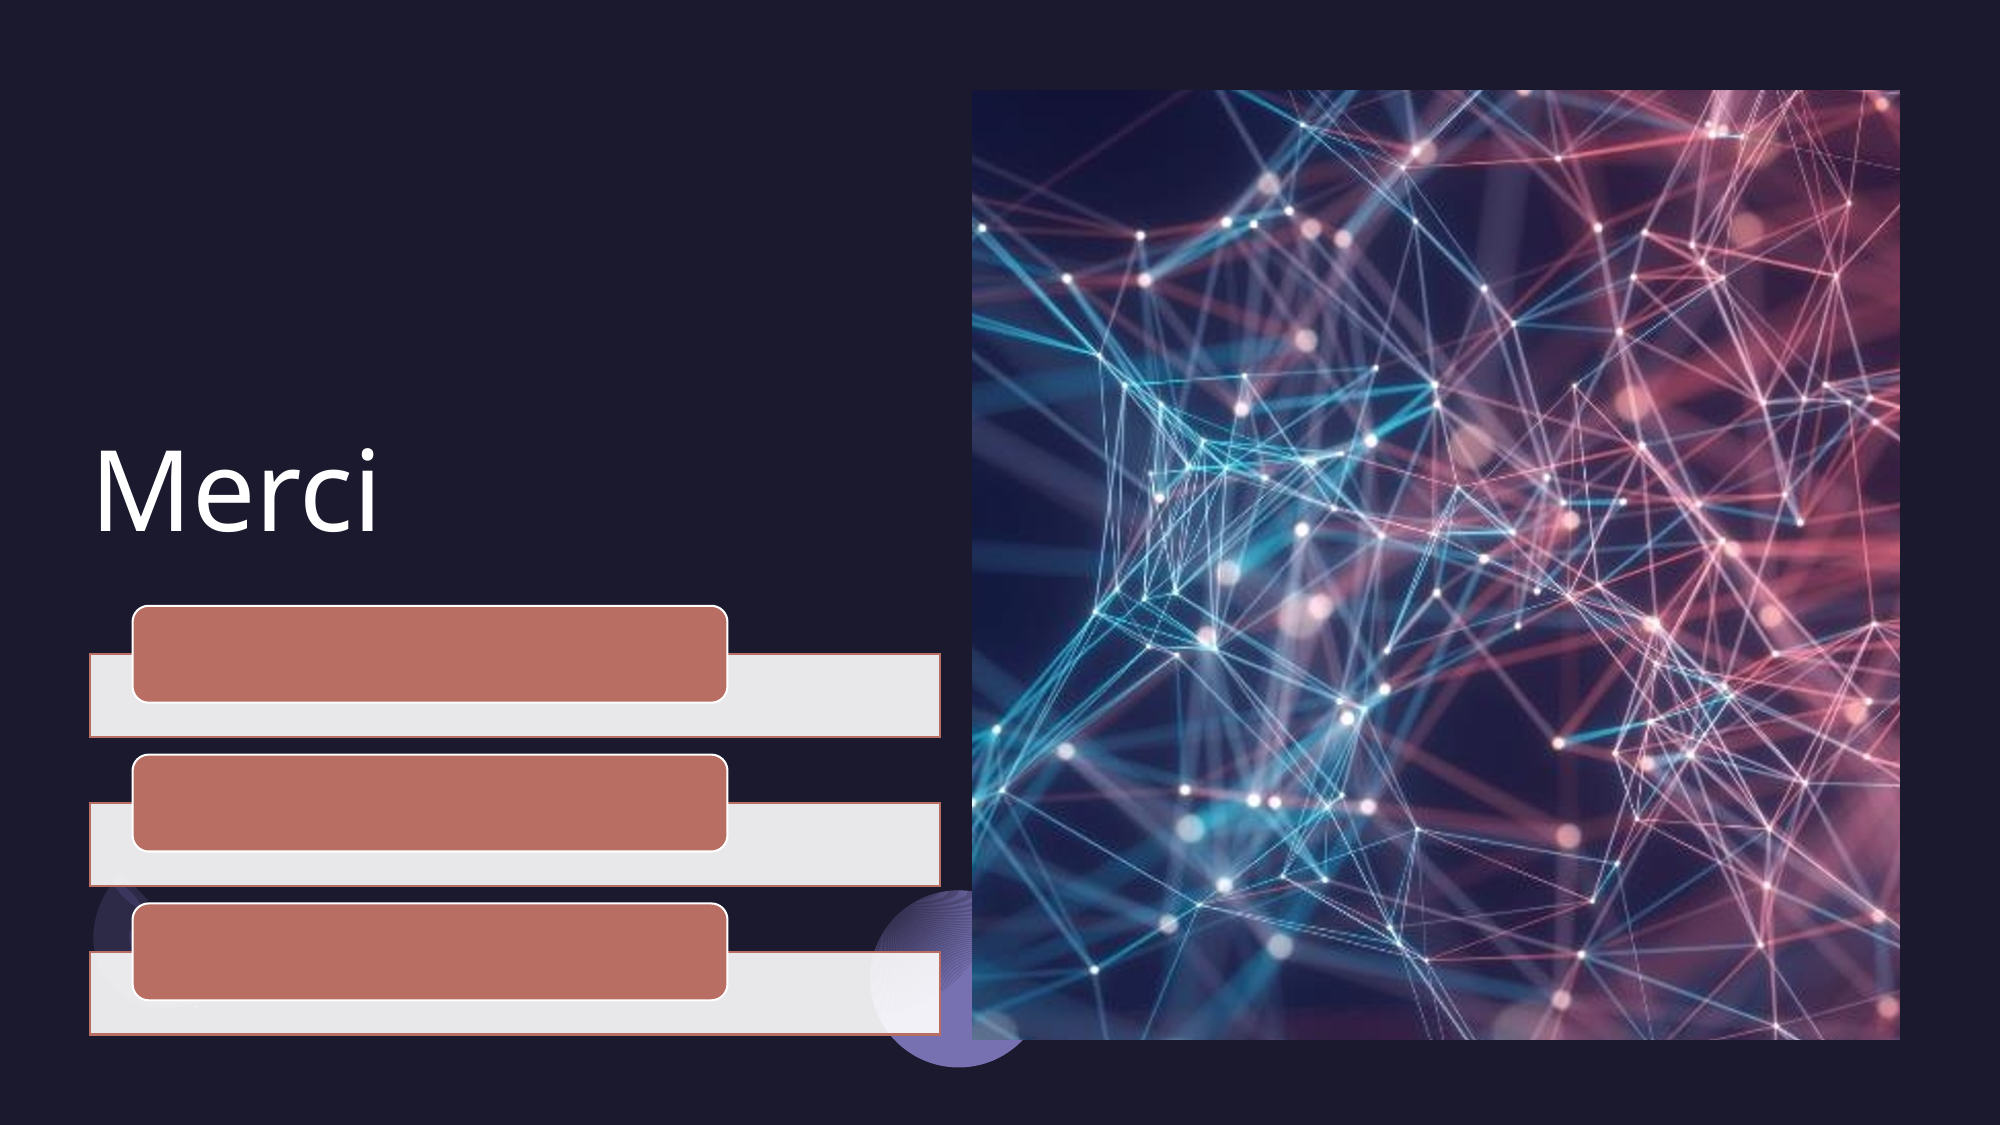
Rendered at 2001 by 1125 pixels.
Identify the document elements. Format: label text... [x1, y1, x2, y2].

text_box [90, 605, 940, 737]
text_box [90, 754, 940, 886]
text_box [90, 903, 940, 1035]
title Merci [90, 90, 940, 557]
picture [972, 90, 1900, 1040]
